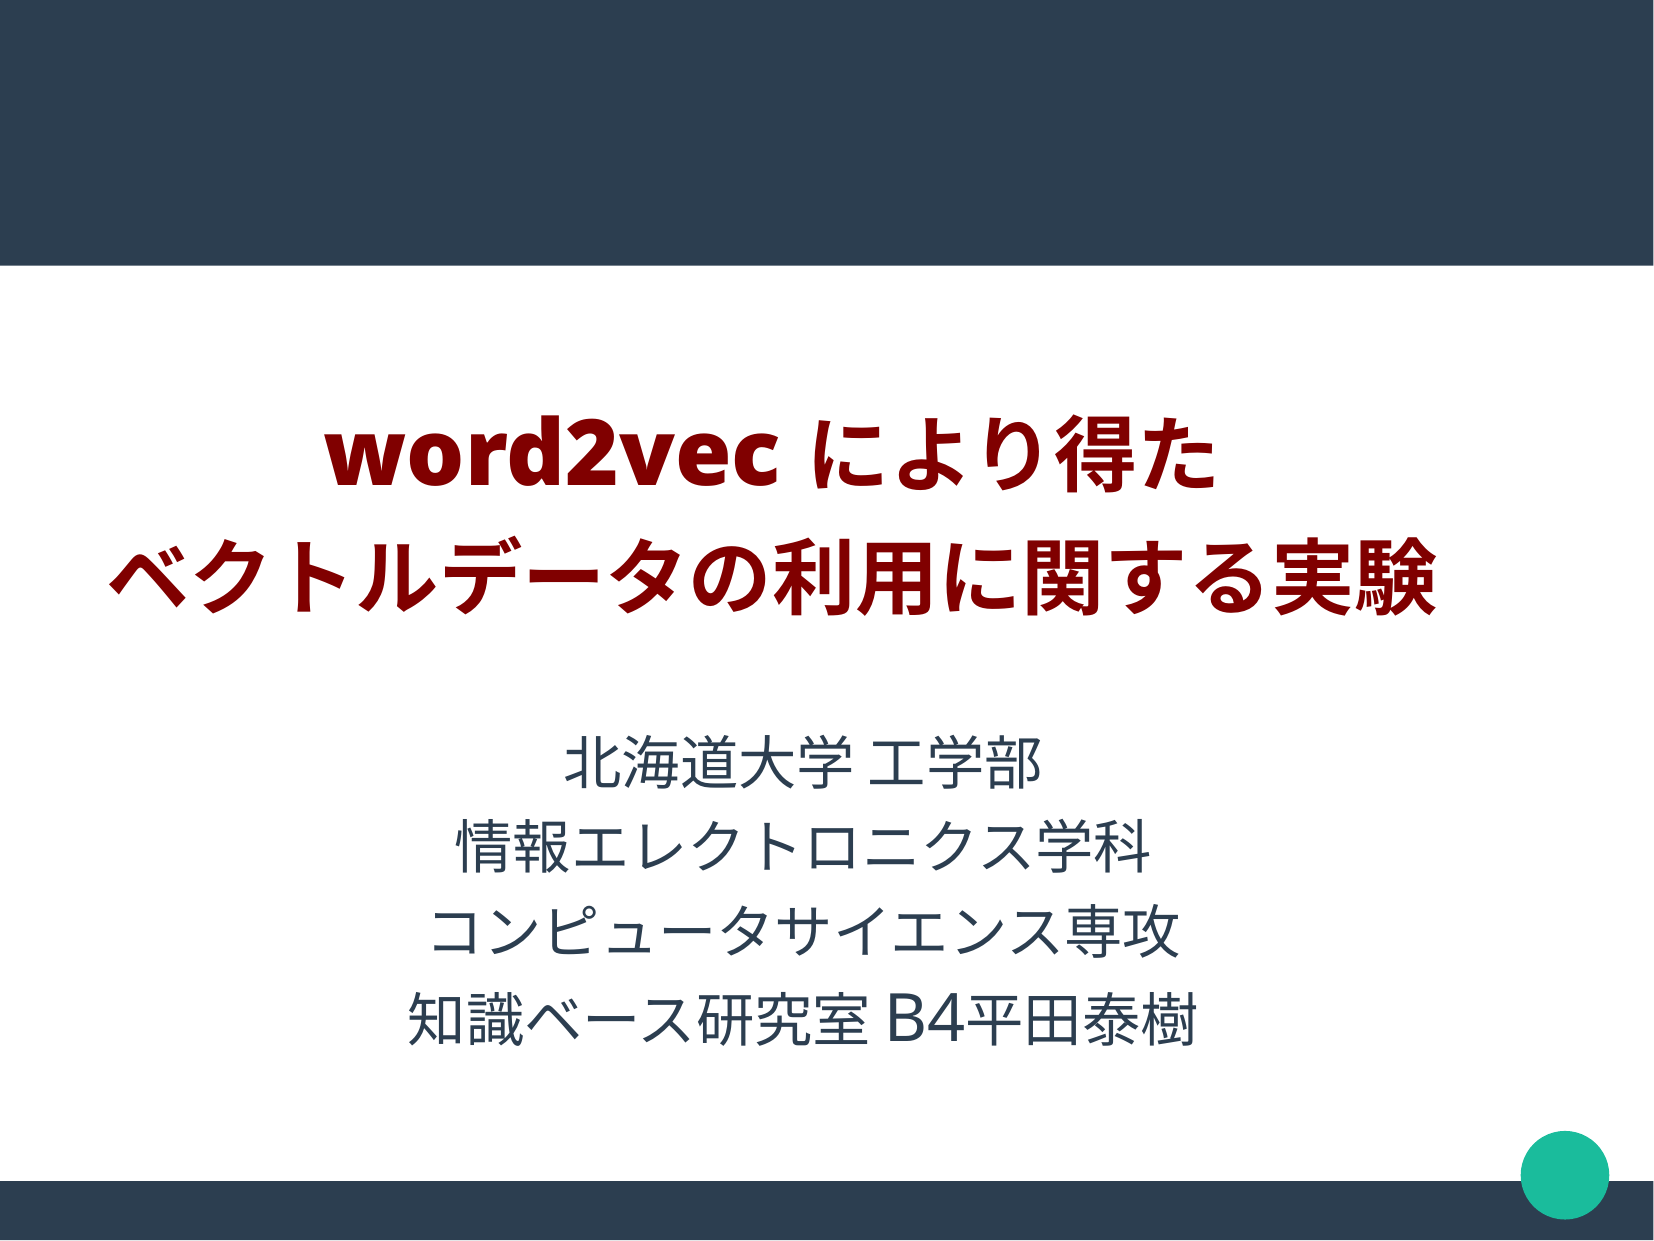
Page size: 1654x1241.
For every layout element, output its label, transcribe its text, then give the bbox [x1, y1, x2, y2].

subtitle 北海道大学 工学部 情報エレクトロニクス学科 コンピュータサイエンス専攻 知識ベース研究室 B4平田泰樹 [212, 679, 1394, 1099]
title word2vecにより得た ベクトルデータの利用に関する実験 [106, 377, 1548, 642]
